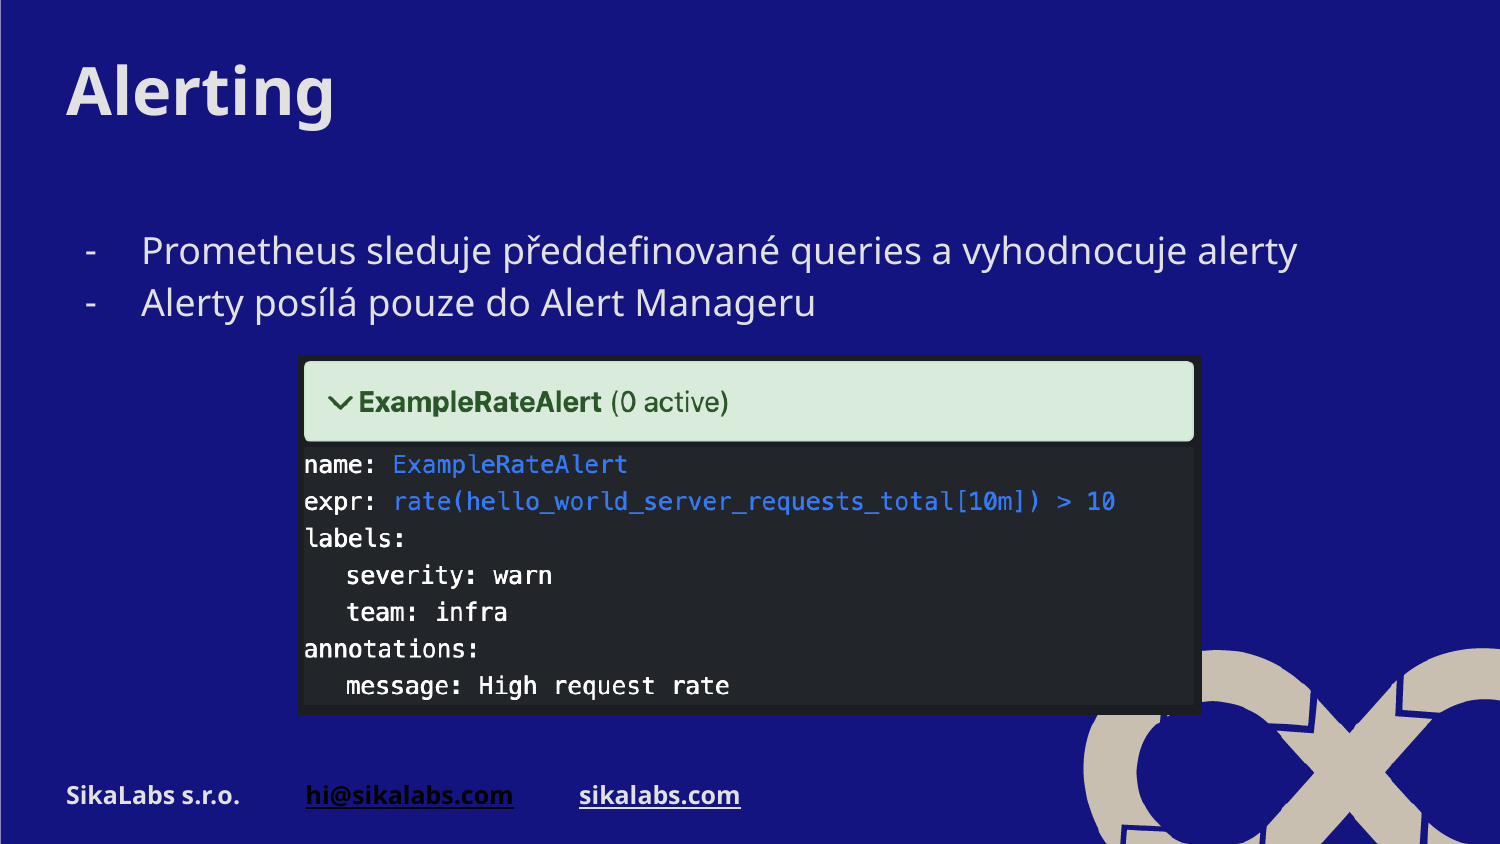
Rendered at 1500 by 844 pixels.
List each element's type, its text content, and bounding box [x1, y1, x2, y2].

list Prometheus sleduje předdefinované queries a vyhodnocuje alerty Alerty posílá pouze do Alert Manageru [51, 205, 1449, 688]
picture [0, 0, 1500, 844]
title Alerting [51, 33, 1449, 128]
